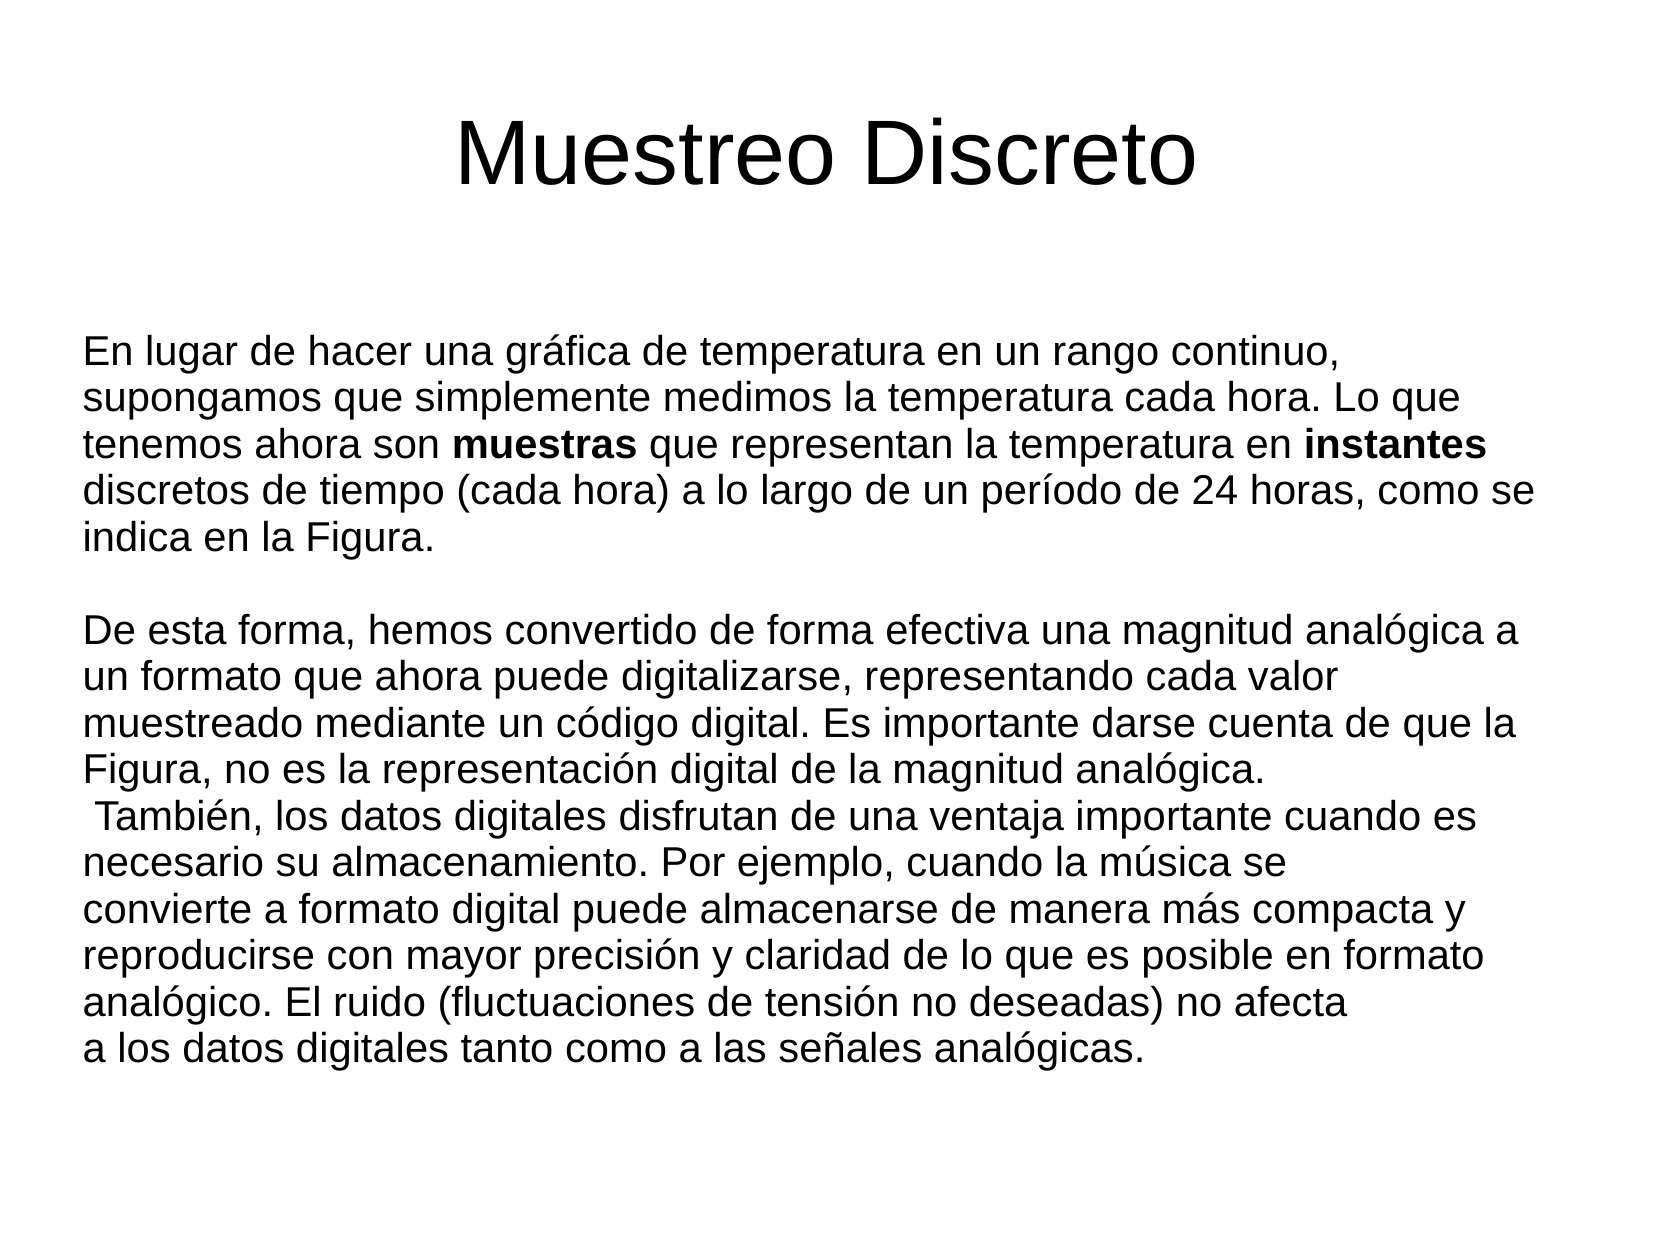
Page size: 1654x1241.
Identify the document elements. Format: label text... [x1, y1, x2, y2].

title Muestreo Discreto [82, 49, 1571, 257]
subtitle En lugar de hacer una gráfica de temperatura en un rango continuo, supongamos que simplemente medimos la temperatura cada hora. Lo que tenemos ahora son muestras que representan la temperatura en instantes discretos de tiempo (cada hora) a lo largo de un período de 24 horas, como se indica en la Figura. De esta forma, hemos convertido de forma efectiva una magnitud analógica a un formato que ahora puede digitalizarse, representando cada valor muestreado mediante un código digital. Es importante darse cuenta de que la Figura, no es la representación digital de la magnitud analógica. También, los datos digitales disfrutan de una ventaja importante cuando es necesario su almacenamiento. Por ejemplo, cuando la música se convierte a formato digital puede almacenarse de manera más compacta y reproducirse con mayor precisión y claridad de lo que es posible en formato analógico. El ruido (fluctuaciones de tensión no deseadas) no afecta a los datos digitales tanto como a las señales analógicas. [82, 290, 1571, 1109]
